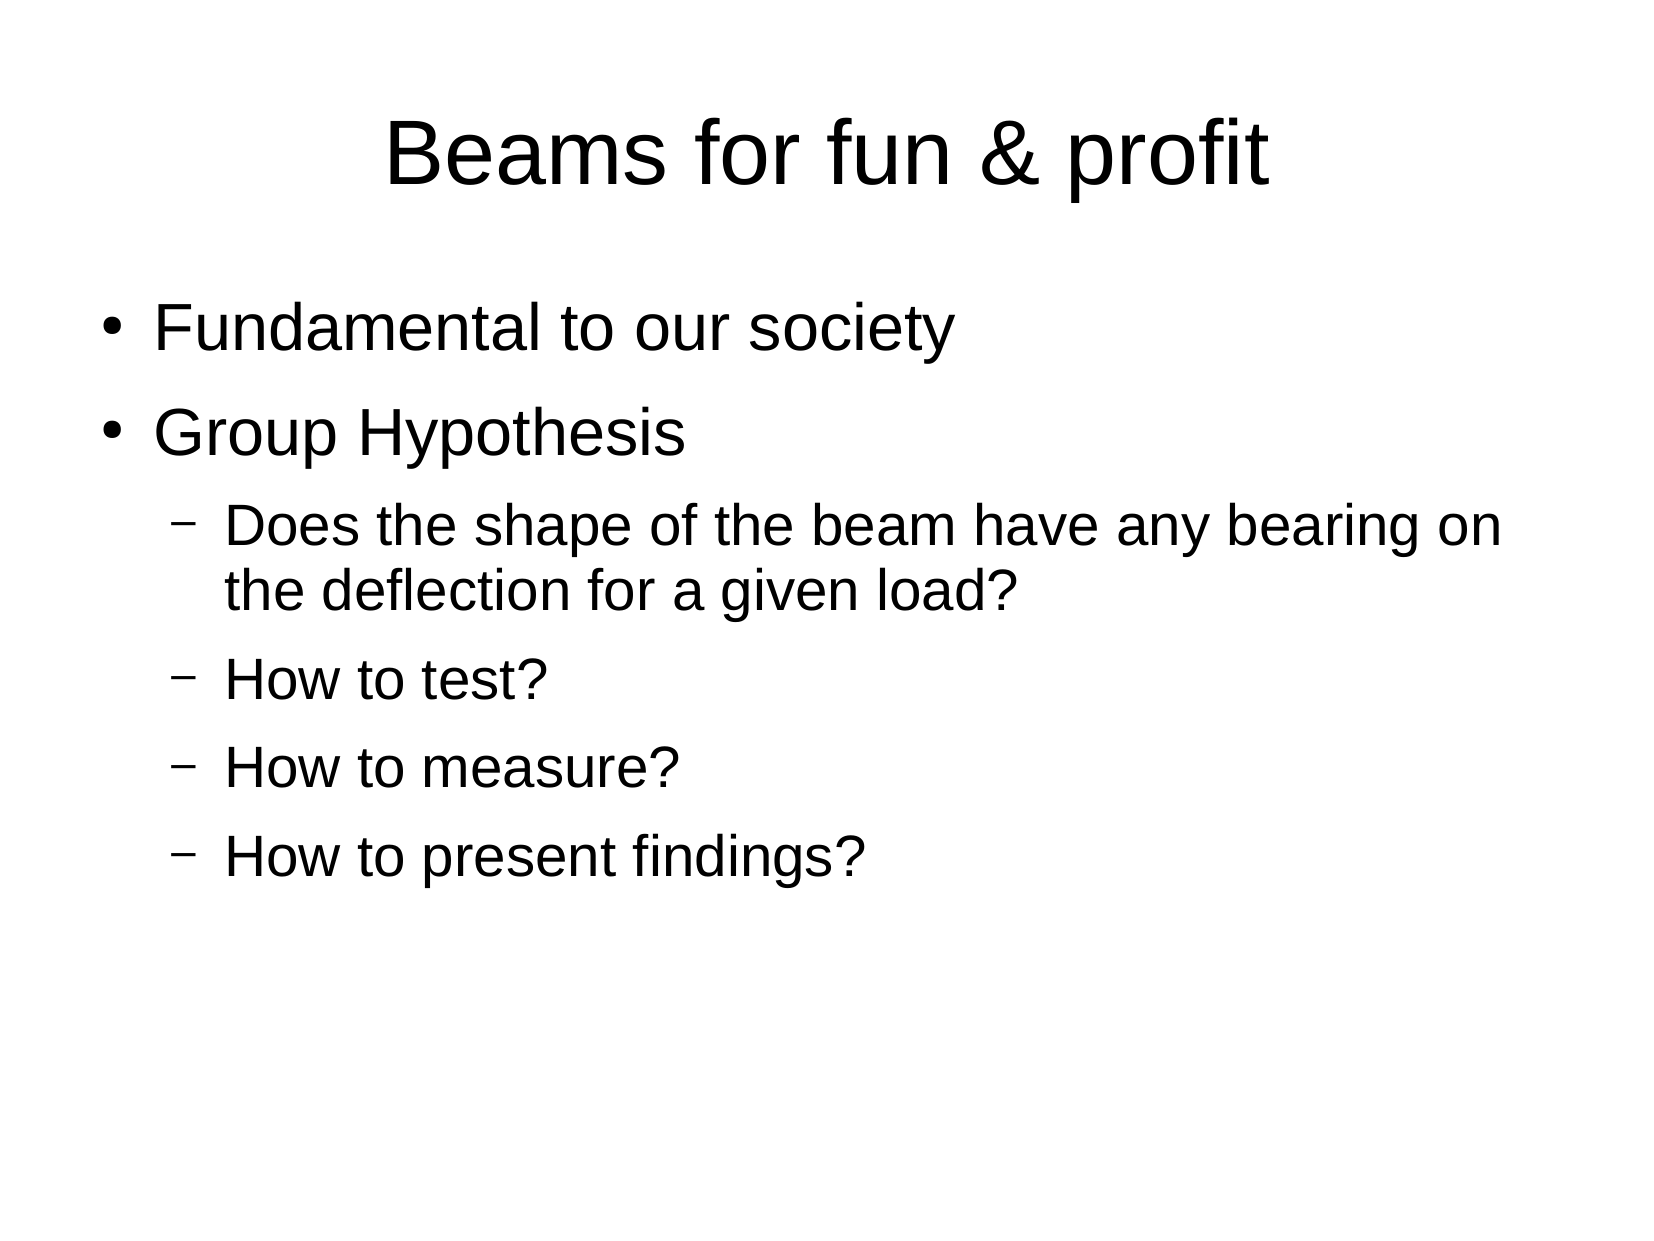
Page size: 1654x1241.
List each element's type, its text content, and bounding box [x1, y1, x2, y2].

list Fundamental to our society Group Hypothesis Does the shape of the beam have any bearing on the deflection for a given load? How to test? How to measure? How to present findings? [82, 290, 1571, 1010]
title Beams for fun & profit [82, 49, 1571, 257]
